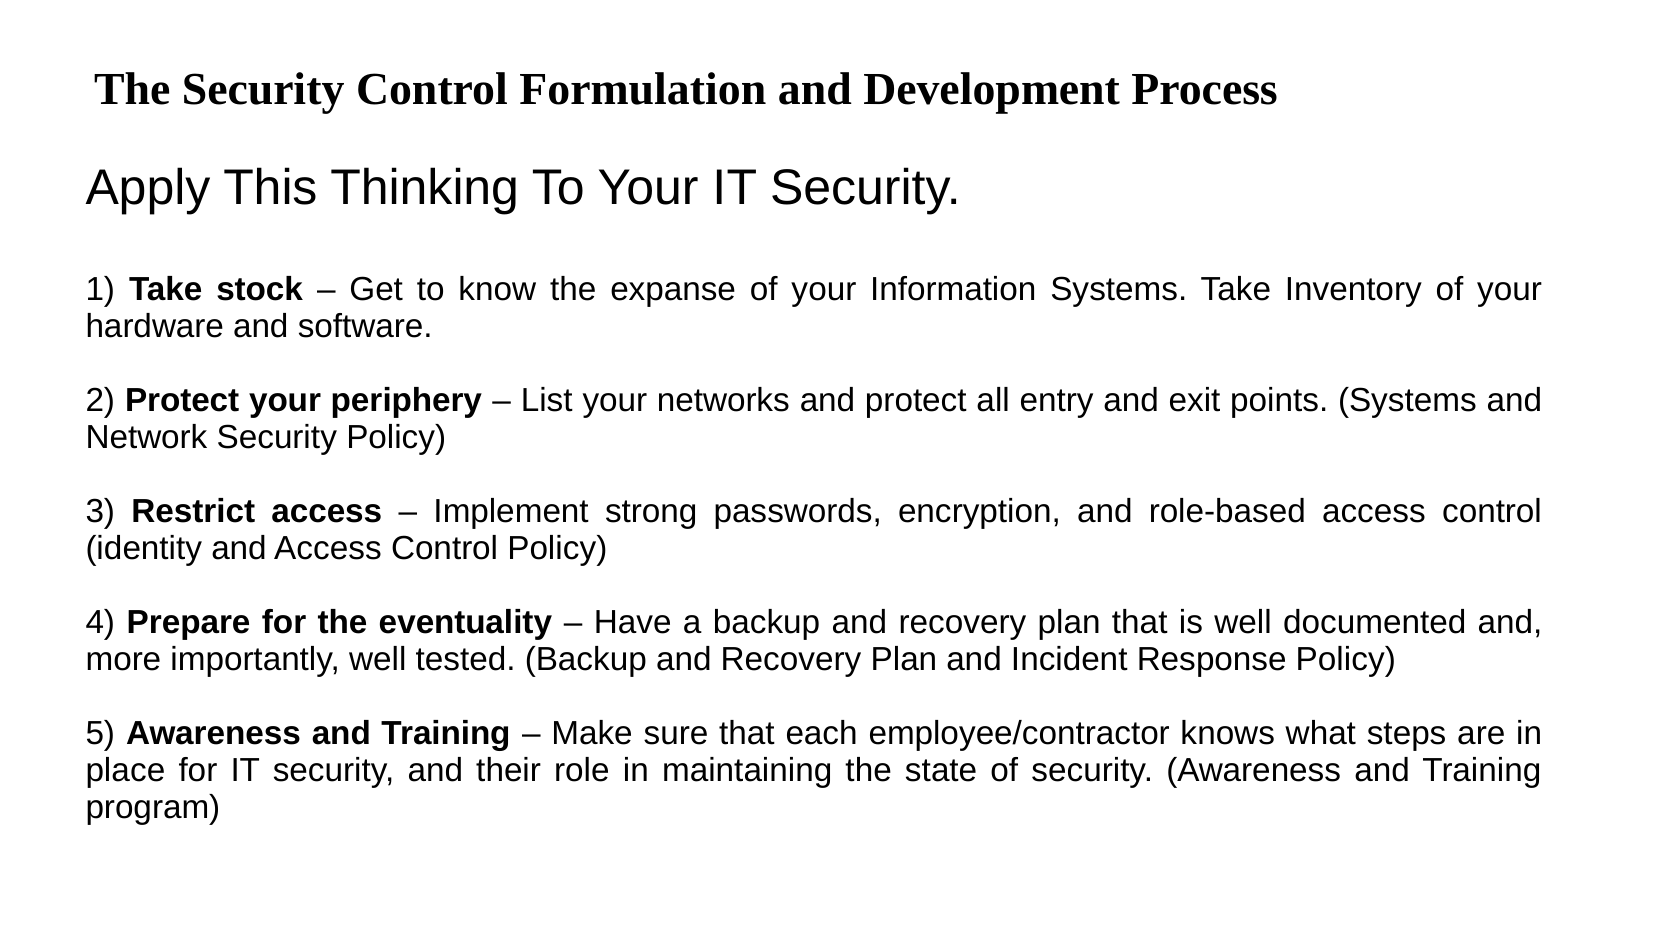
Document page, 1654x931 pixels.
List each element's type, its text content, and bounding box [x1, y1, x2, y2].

title The Security Control Formulation and Development Process [82, 34, 1607, 130]
text_box Apply This Thinking To Your IT Security. 1) Take stock – Get to know the expanse of your Information Systems. Take Inventory of your hardware and software. 2) Protect your periphery – List your networks and protect all entry and exit points. (Systems and Network Security Policy) 3) Restrict access – Implement strong passwords, encryption, and role-based access control (identity and Access Control Policy) 4) Prepare for the eventuality – Have a backup and recovery plan that is well documented and, more importantly, well tested. (Backup and Recovery Plan and Incident Response Policy) 5) Awareness and Training – Make sure that each employee/contractor knows what steps are in place for IT security, and their role in maintaining the state of security. (Awareness and Training program) [70, 151, 1560, 892]
